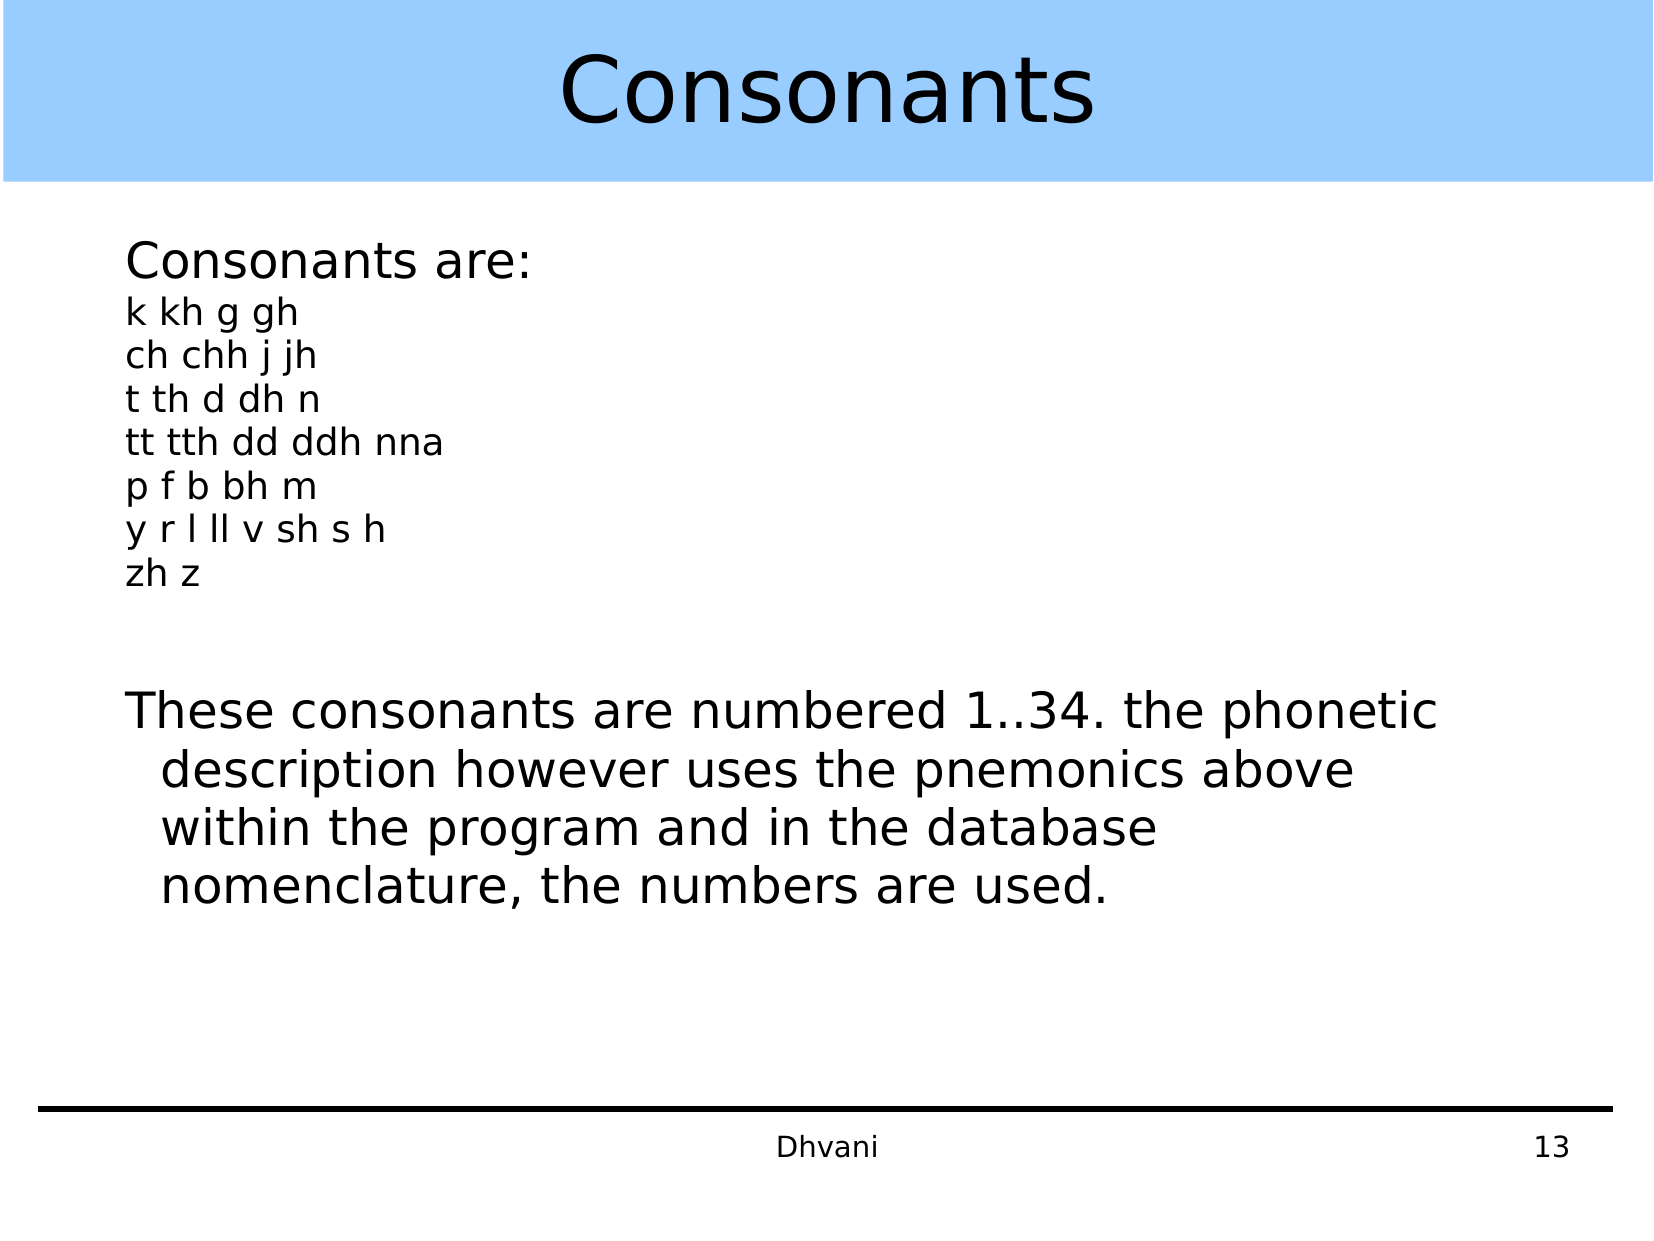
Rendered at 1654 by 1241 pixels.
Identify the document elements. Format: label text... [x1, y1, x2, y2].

title Consonants [3, 0, 1653, 182]
text_box Consonants are: k kh g gh ch chh j jh t th d dh n tt tth dd ddh nna p f b bh m y r l ll v sh s h zh z These consonants are numbered 1..34. the phonetic description however uses the pnemonics above within the program and in the database nomenclature, the numbers are used. [75, 225, 1538, 923]
